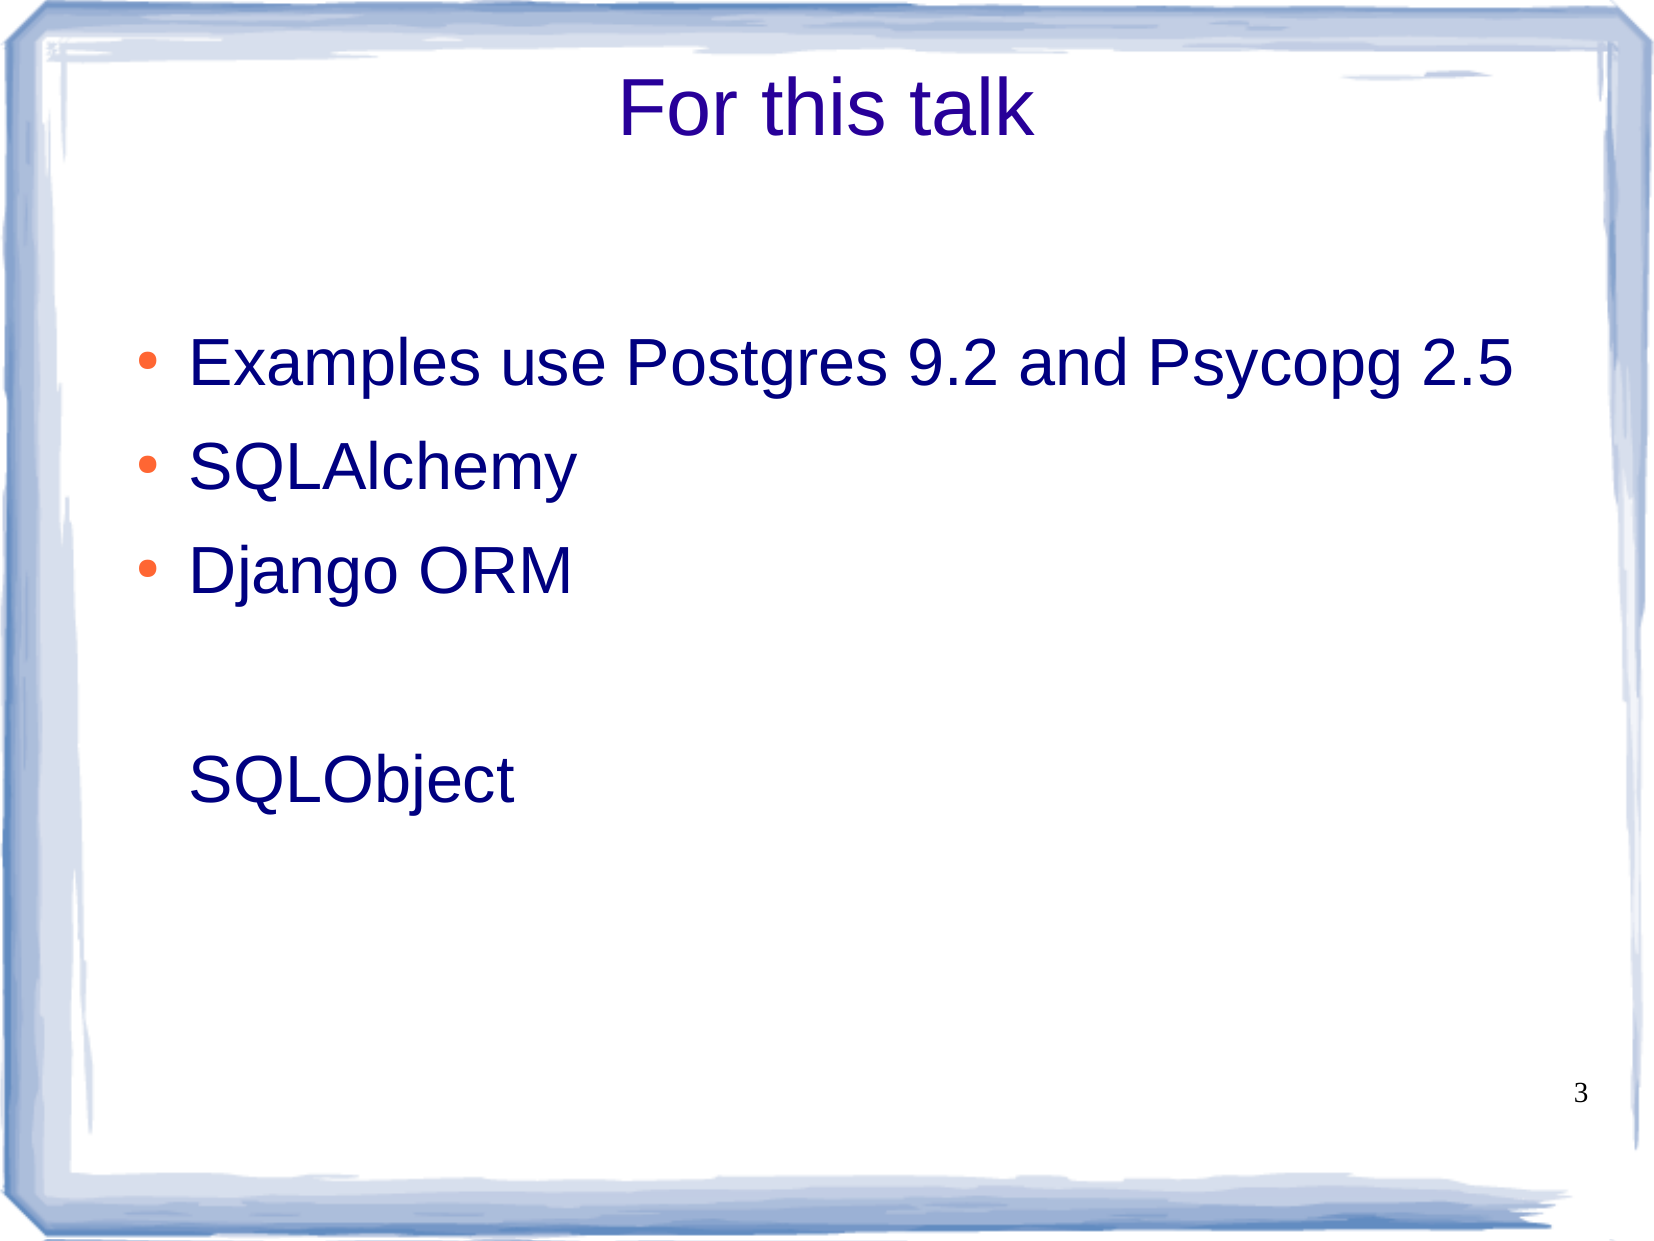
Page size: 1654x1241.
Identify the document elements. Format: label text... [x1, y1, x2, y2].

list Examples use Postgres 9.2 and Psycopg 2.5 SQLAlchemy Django ORM SQLObject [118, 324, 1571, 1004]
picture [0, 0, 1654, 1241]
title For this talk [82, 49, 1571, 257]
